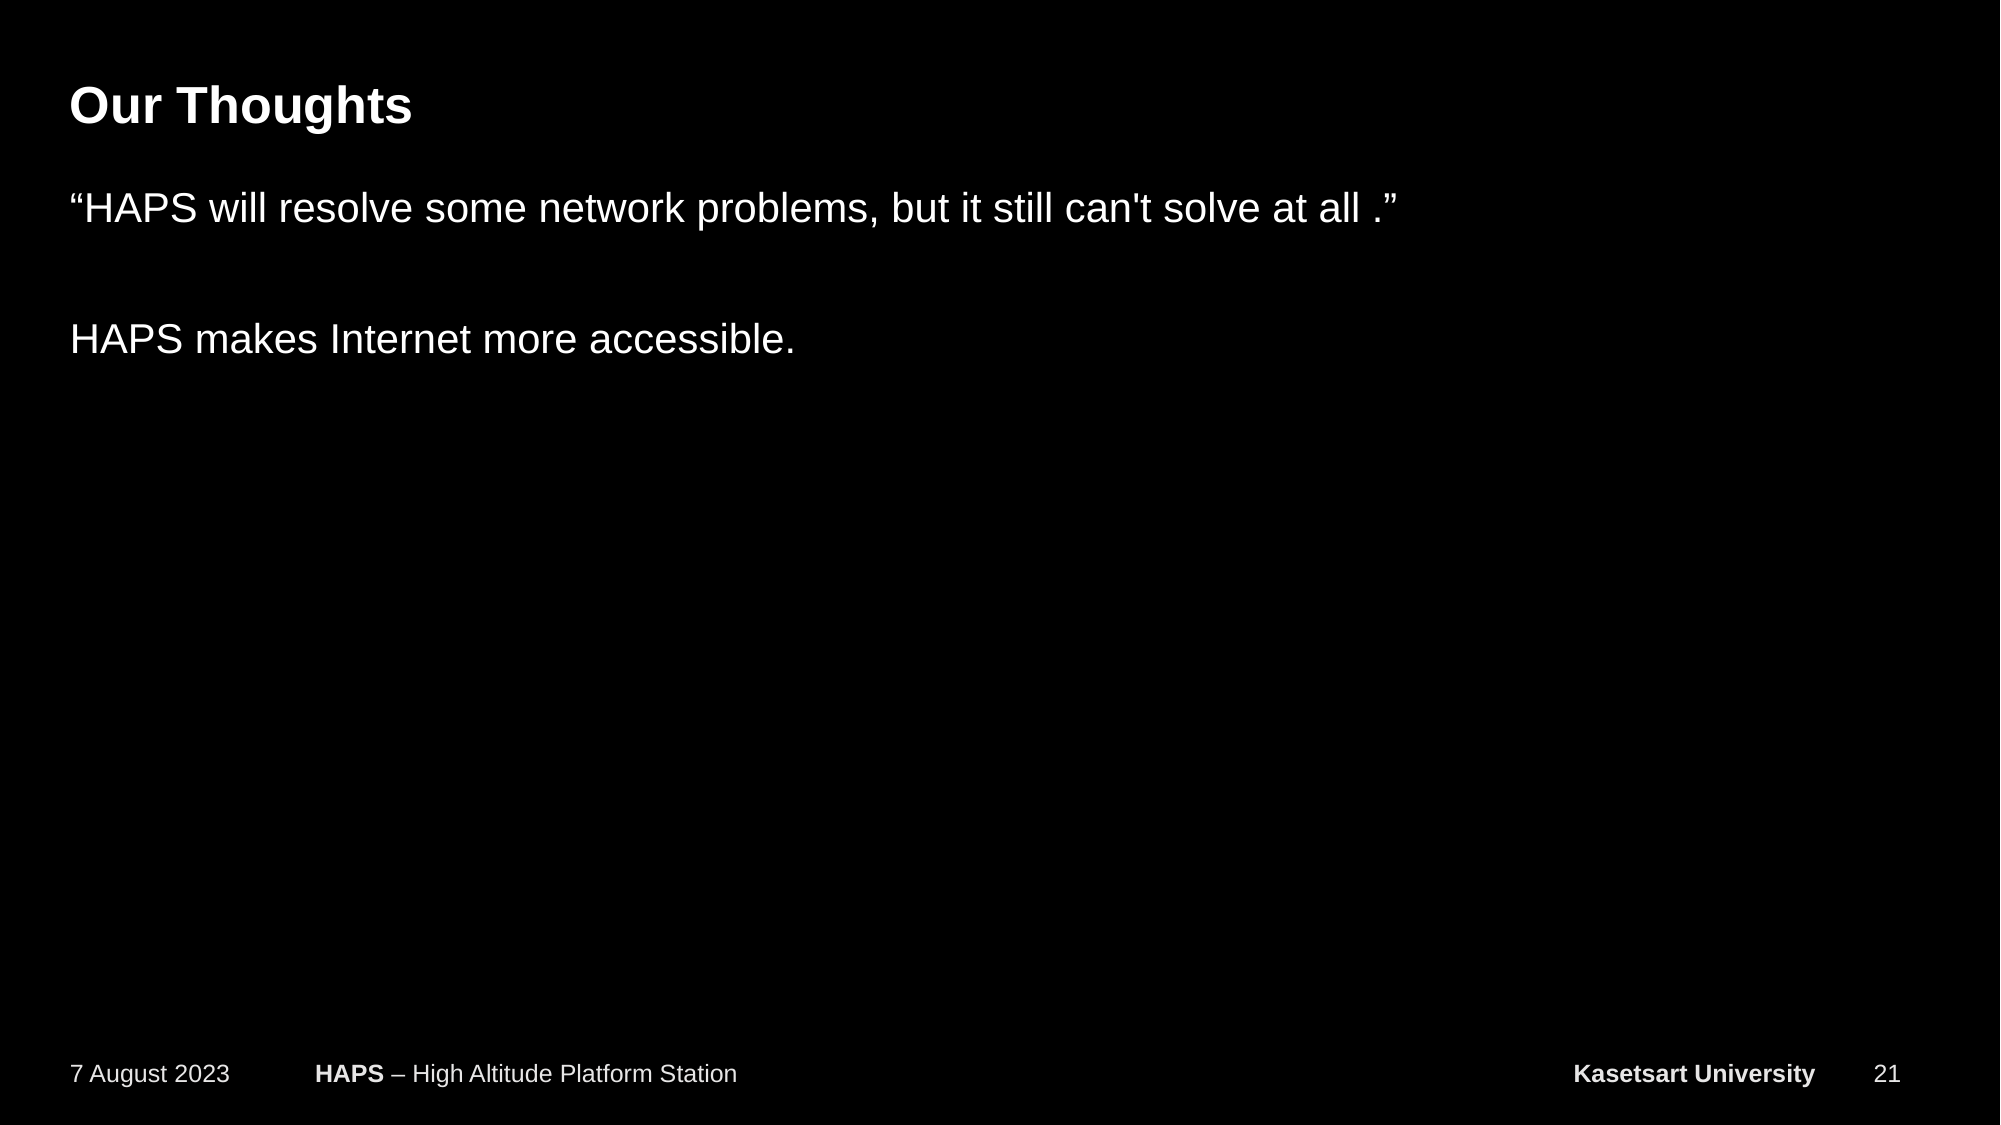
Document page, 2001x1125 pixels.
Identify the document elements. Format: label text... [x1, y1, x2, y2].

text_box 7 August 2023 [55, 1042, 248, 1103]
list “HAPS will resolve some network problems, but it still can't solve at all .” HAPS makes Internet more accessible. [55, 178, 1945, 799]
text_box [1858, 1042, 1945, 1103]
text_box HAPS – High Altitude Platform Station Kasetsart University [272, 1042, 1858, 1103]
title Our Thoughts [55, 59, 1945, 155]
